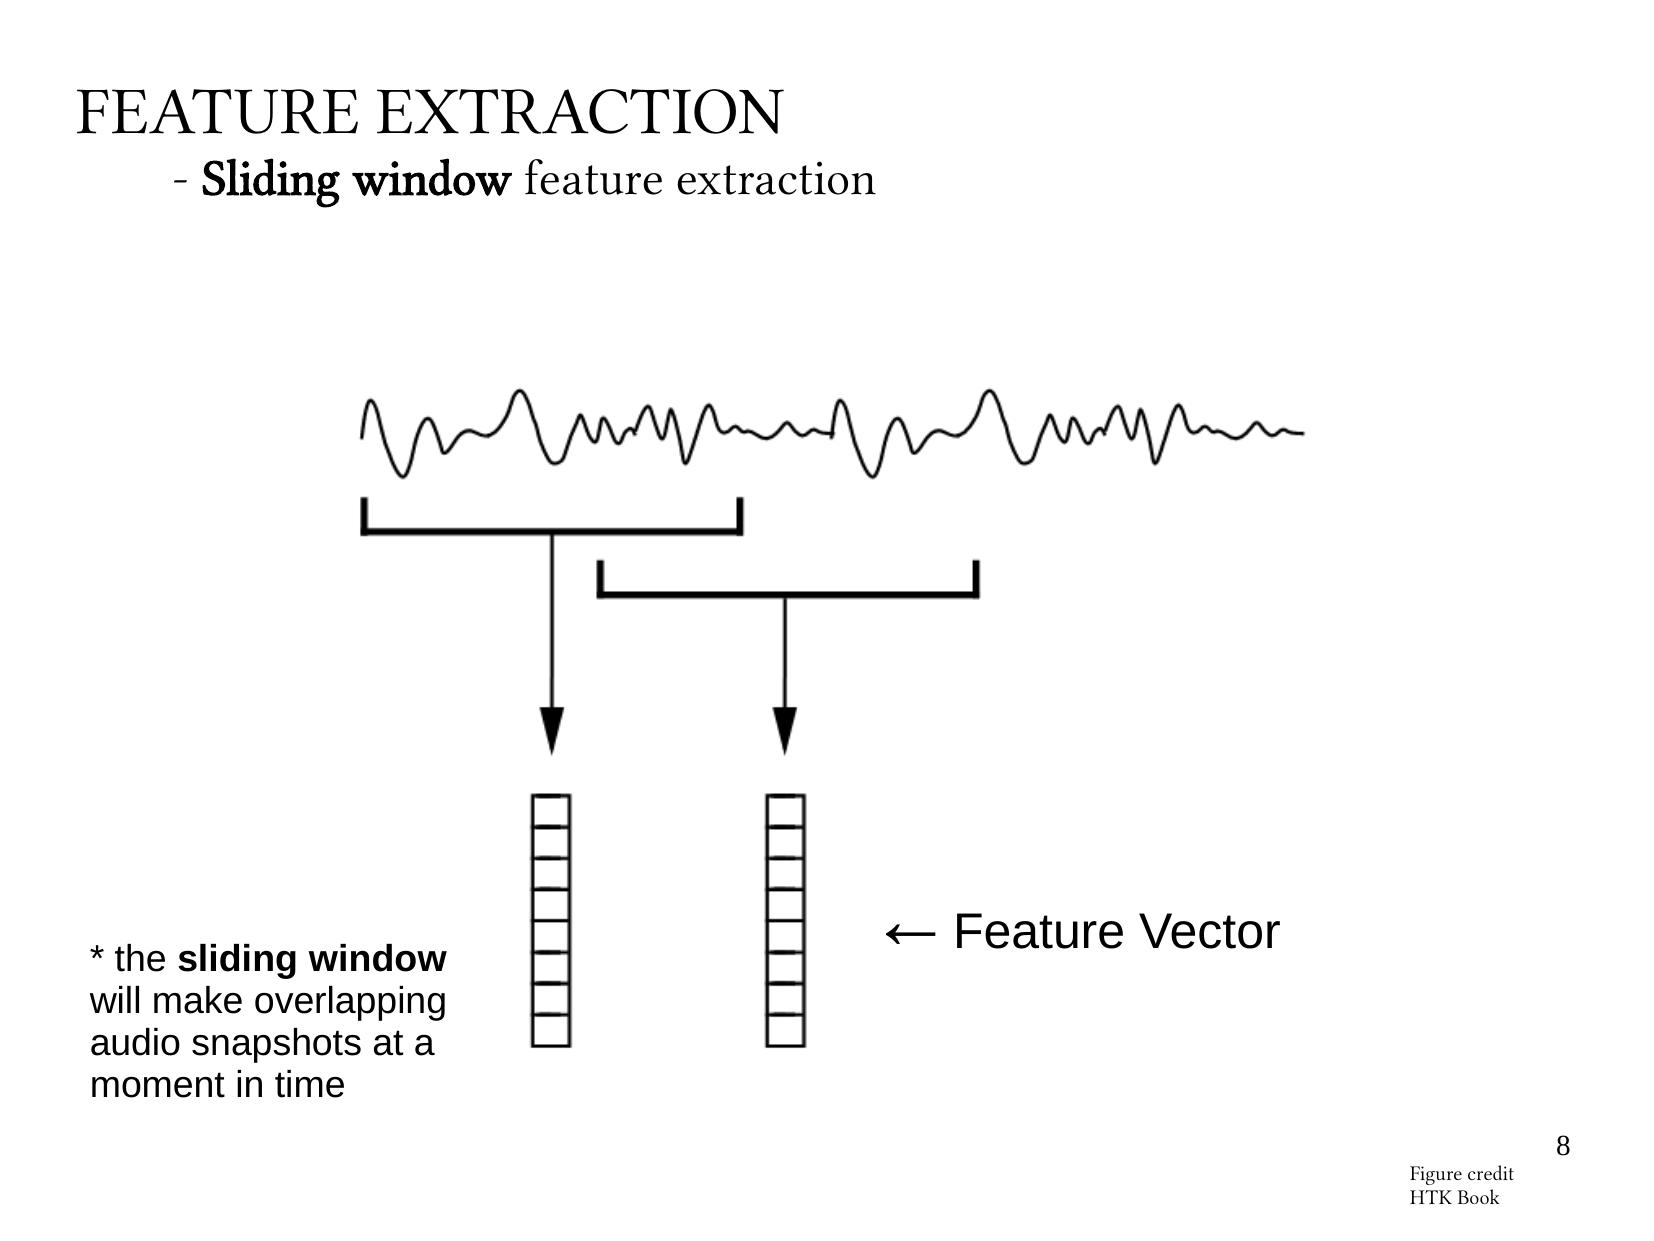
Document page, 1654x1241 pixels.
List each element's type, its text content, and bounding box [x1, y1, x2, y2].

text_box ←Feature Vector [855, 810, 1471, 1006]
picture [315, 305, 1359, 1111]
text_box Figure credit HTK Book [1395, 1155, 1530, 1237]
text_box * the sliding window will make overlapping audio snapshots at a moment in time [75, 930, 466, 1113]
subtitle FEATURE EXTRACTION - Sliding window feature extraction GMM MONOPHONE TRAINING GMM TRIPHONE TRAINING DNN TRAINING DECODING [60, 72, 1549, 1216]
text_box [840, 750, 1156, 1066]
